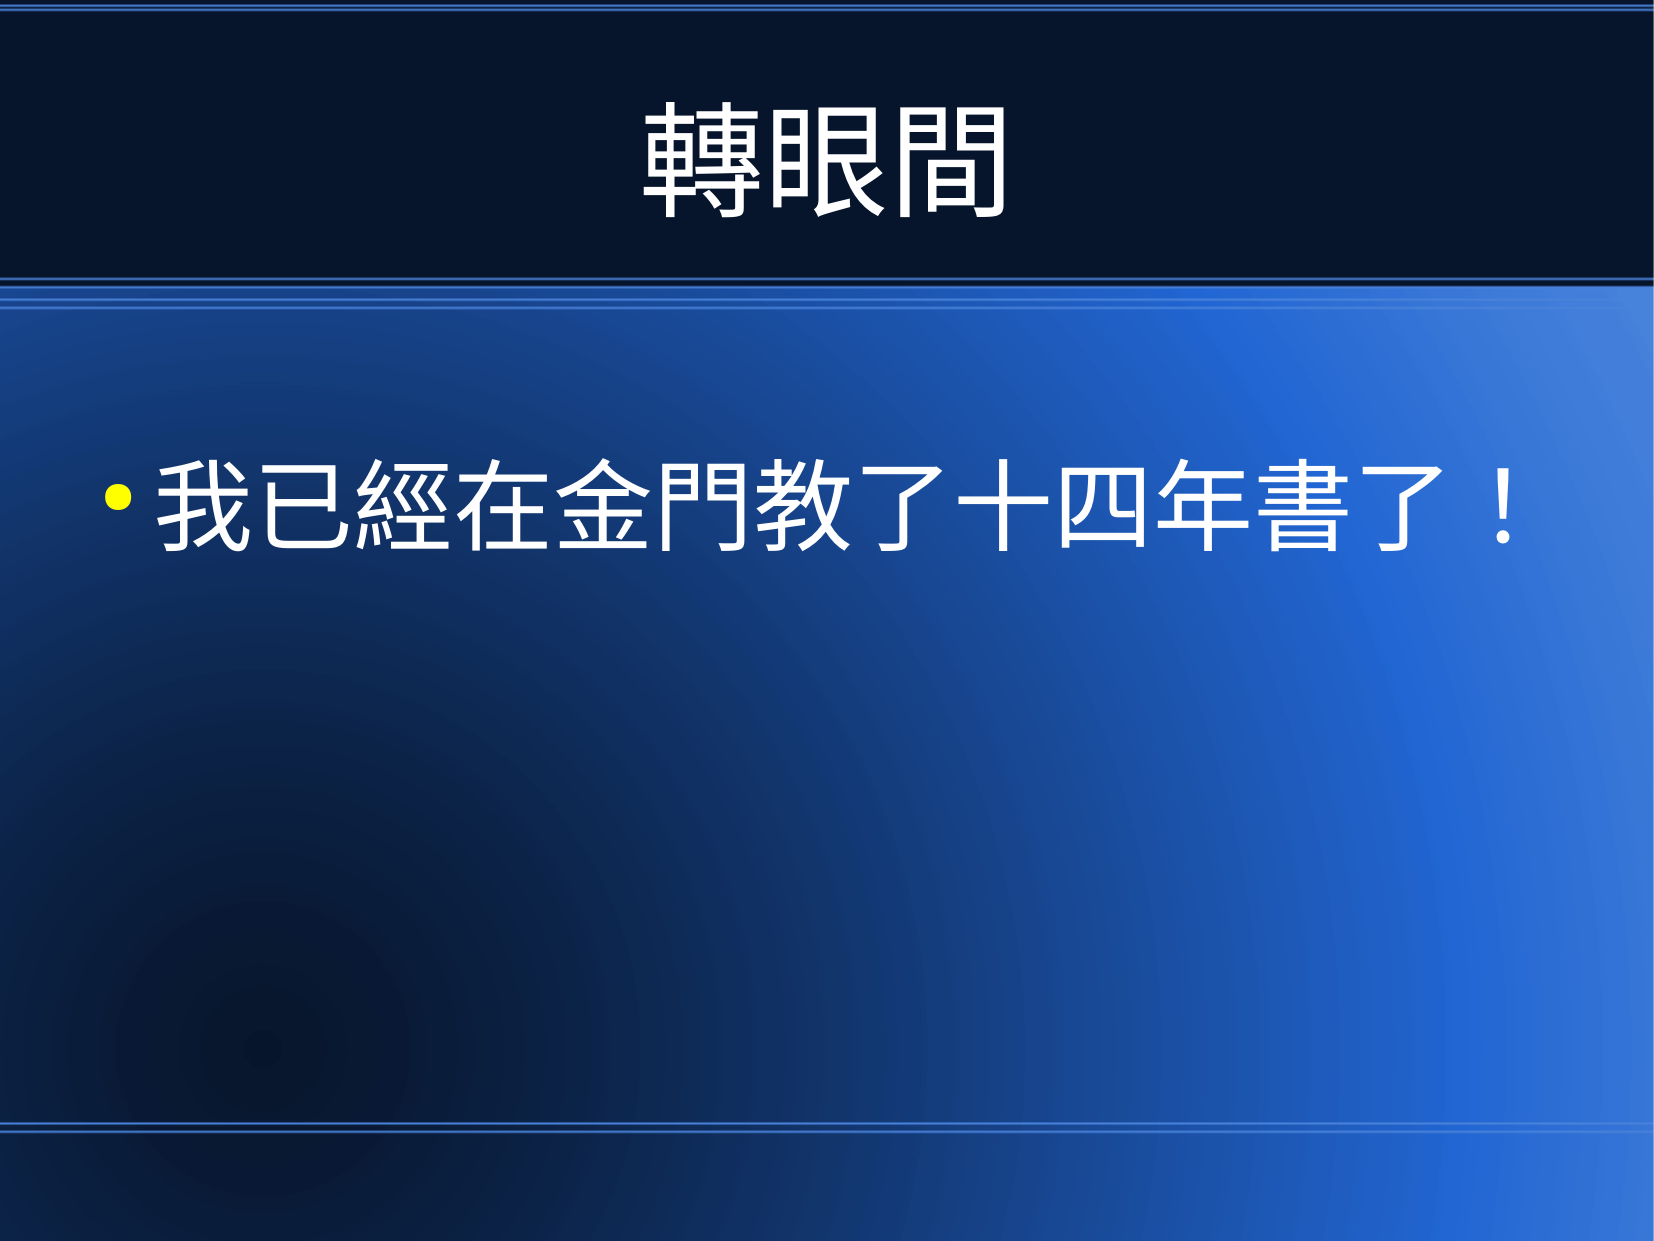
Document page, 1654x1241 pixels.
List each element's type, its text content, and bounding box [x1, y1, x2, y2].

title 轉眼間 [82, 49, 1571, 257]
picture [0, 0, 1654, 1241]
list 我已經在金門教了十四年書了！ [82, 355, 1571, 1241]
